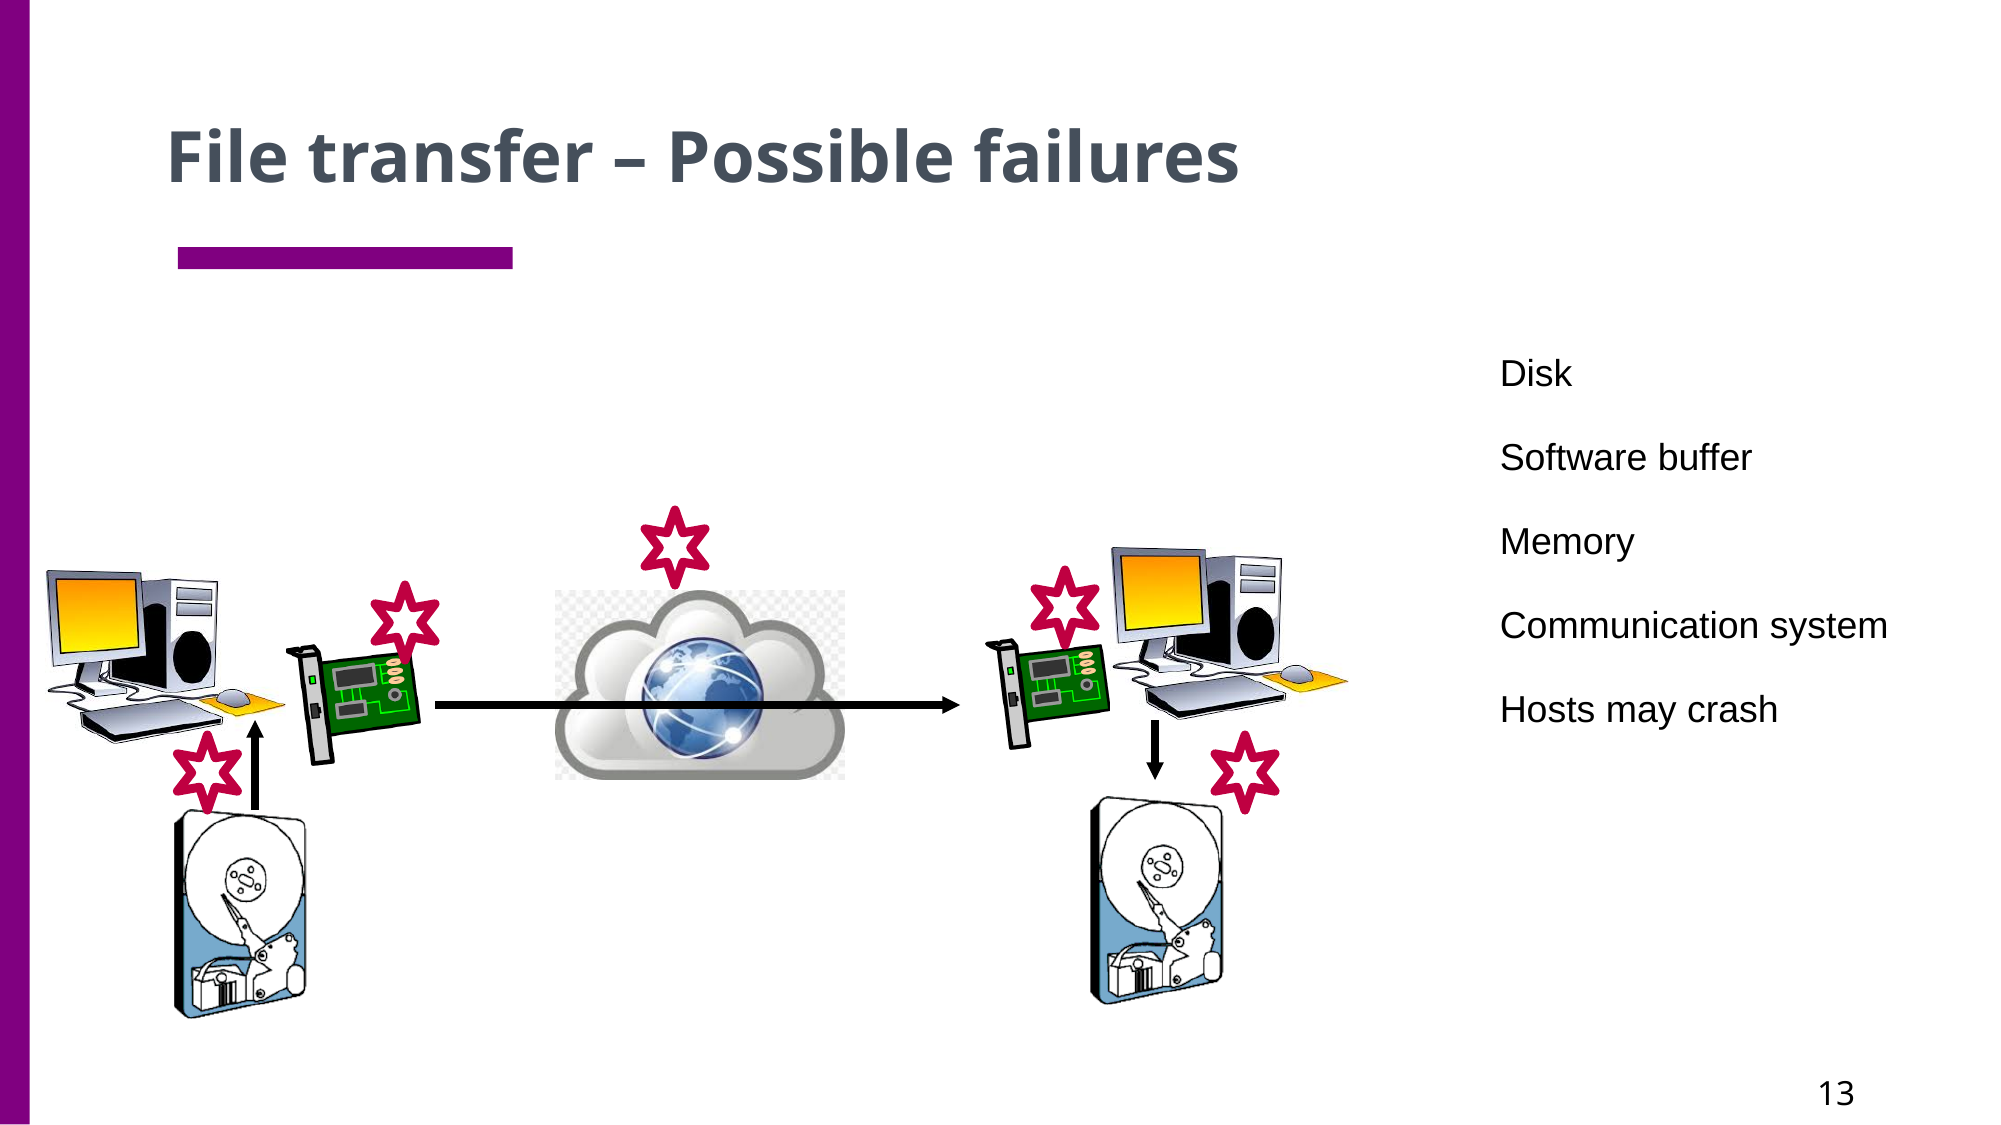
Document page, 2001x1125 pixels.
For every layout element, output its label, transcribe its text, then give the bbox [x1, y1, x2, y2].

picture [985, 547, 1349, 751]
picture [555, 590, 845, 701]
text_box Disk Software buffer Memory Communication system Hosts may crash [1485, 345, 1904, 738]
text_box File transfer – Possible failures [151, 0, 1849, 212]
picture [135, 809, 344, 1019]
picture [1051, 796, 1261, 1006]
picture [555, 709, 845, 781]
picture [45, 570, 421, 766]
